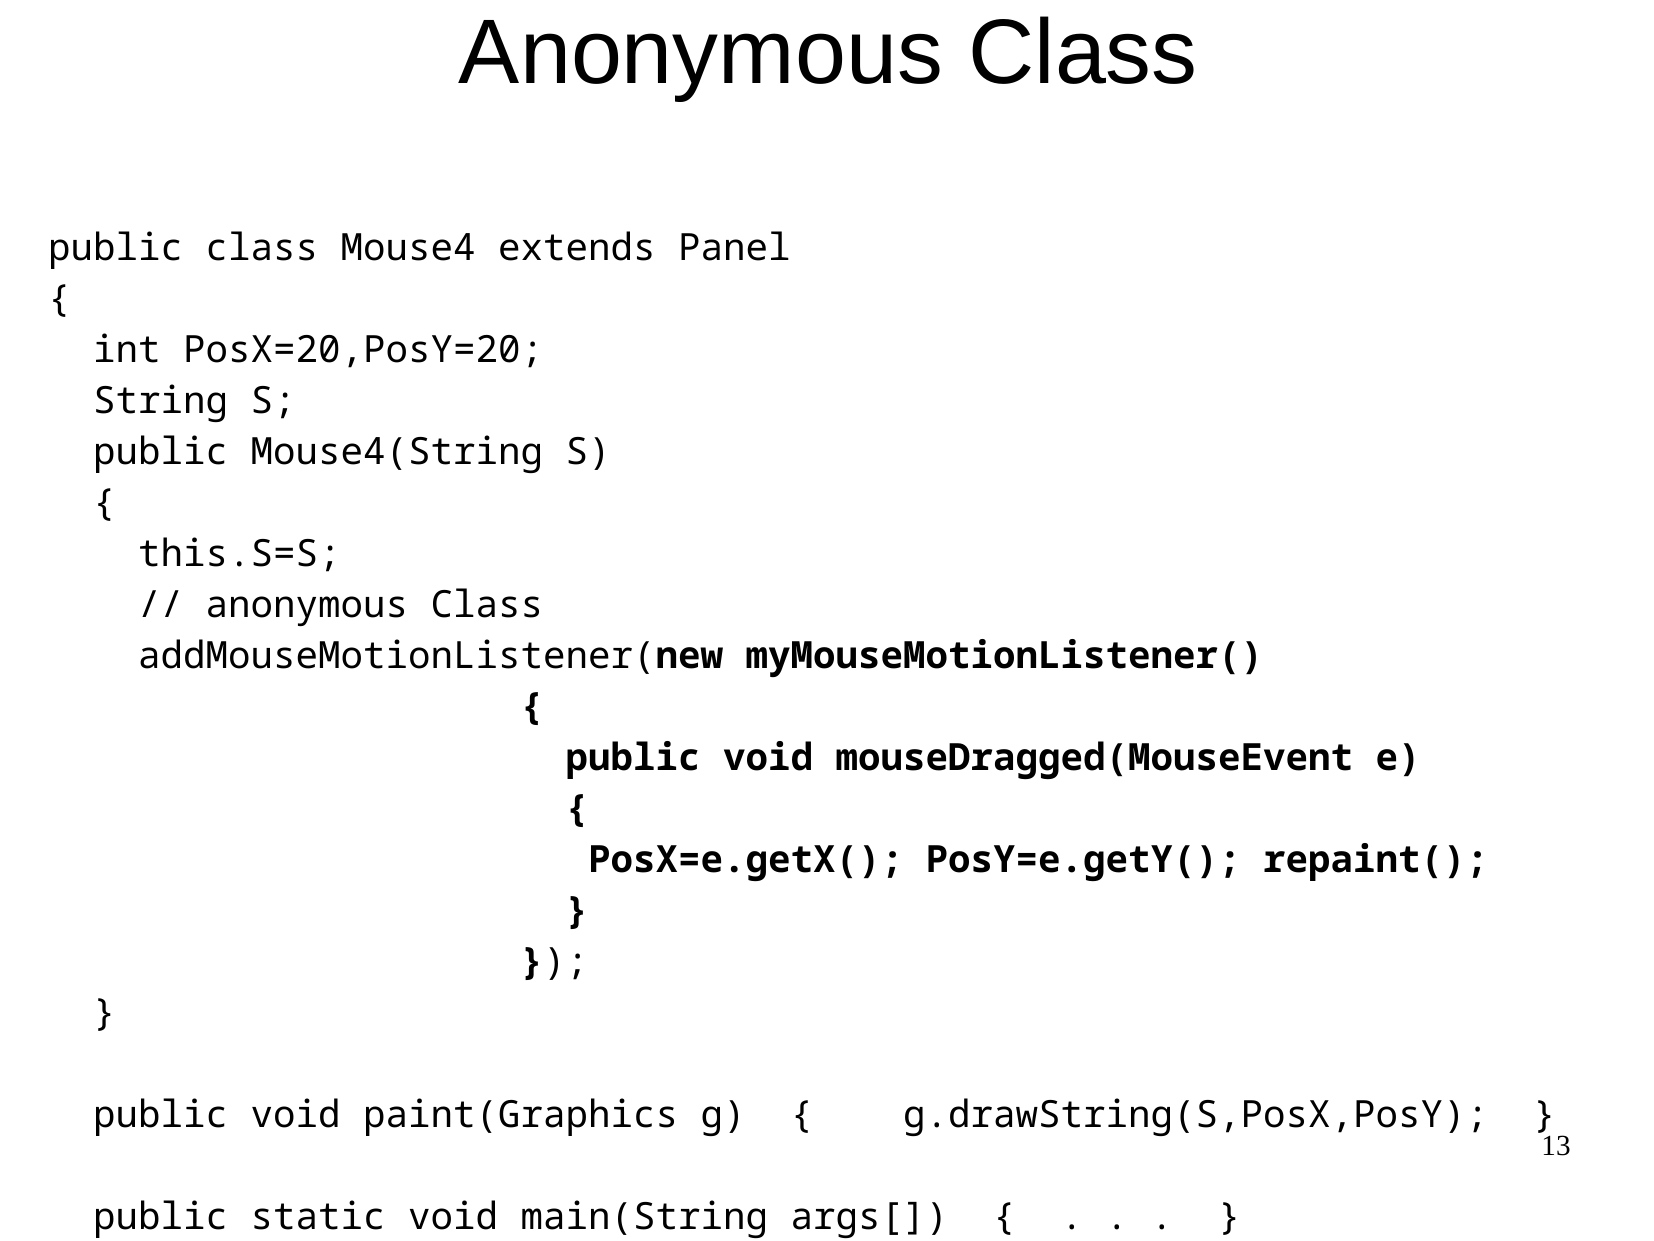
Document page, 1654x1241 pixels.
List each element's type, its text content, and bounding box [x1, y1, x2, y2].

title Anonymous Class [84, 0, 1573, 103]
text_box public class Mouse4 extends Panel { int PosX=20,PosY=20; String S; public Mouse4(String S) { this.S=S; // anonymous Class addMouseMotionListener(new myMouseMotionListener() { public void mouseDragged(MouseEvent e) { PosX=e.getX(); PosY=e.getY(); repaint(); } }); } public void paint(Graphics g) { g.drawString(S,PosX,PosY); } public static void main(String args[]) { . . . } } [33, 212, 1572, 1197]
